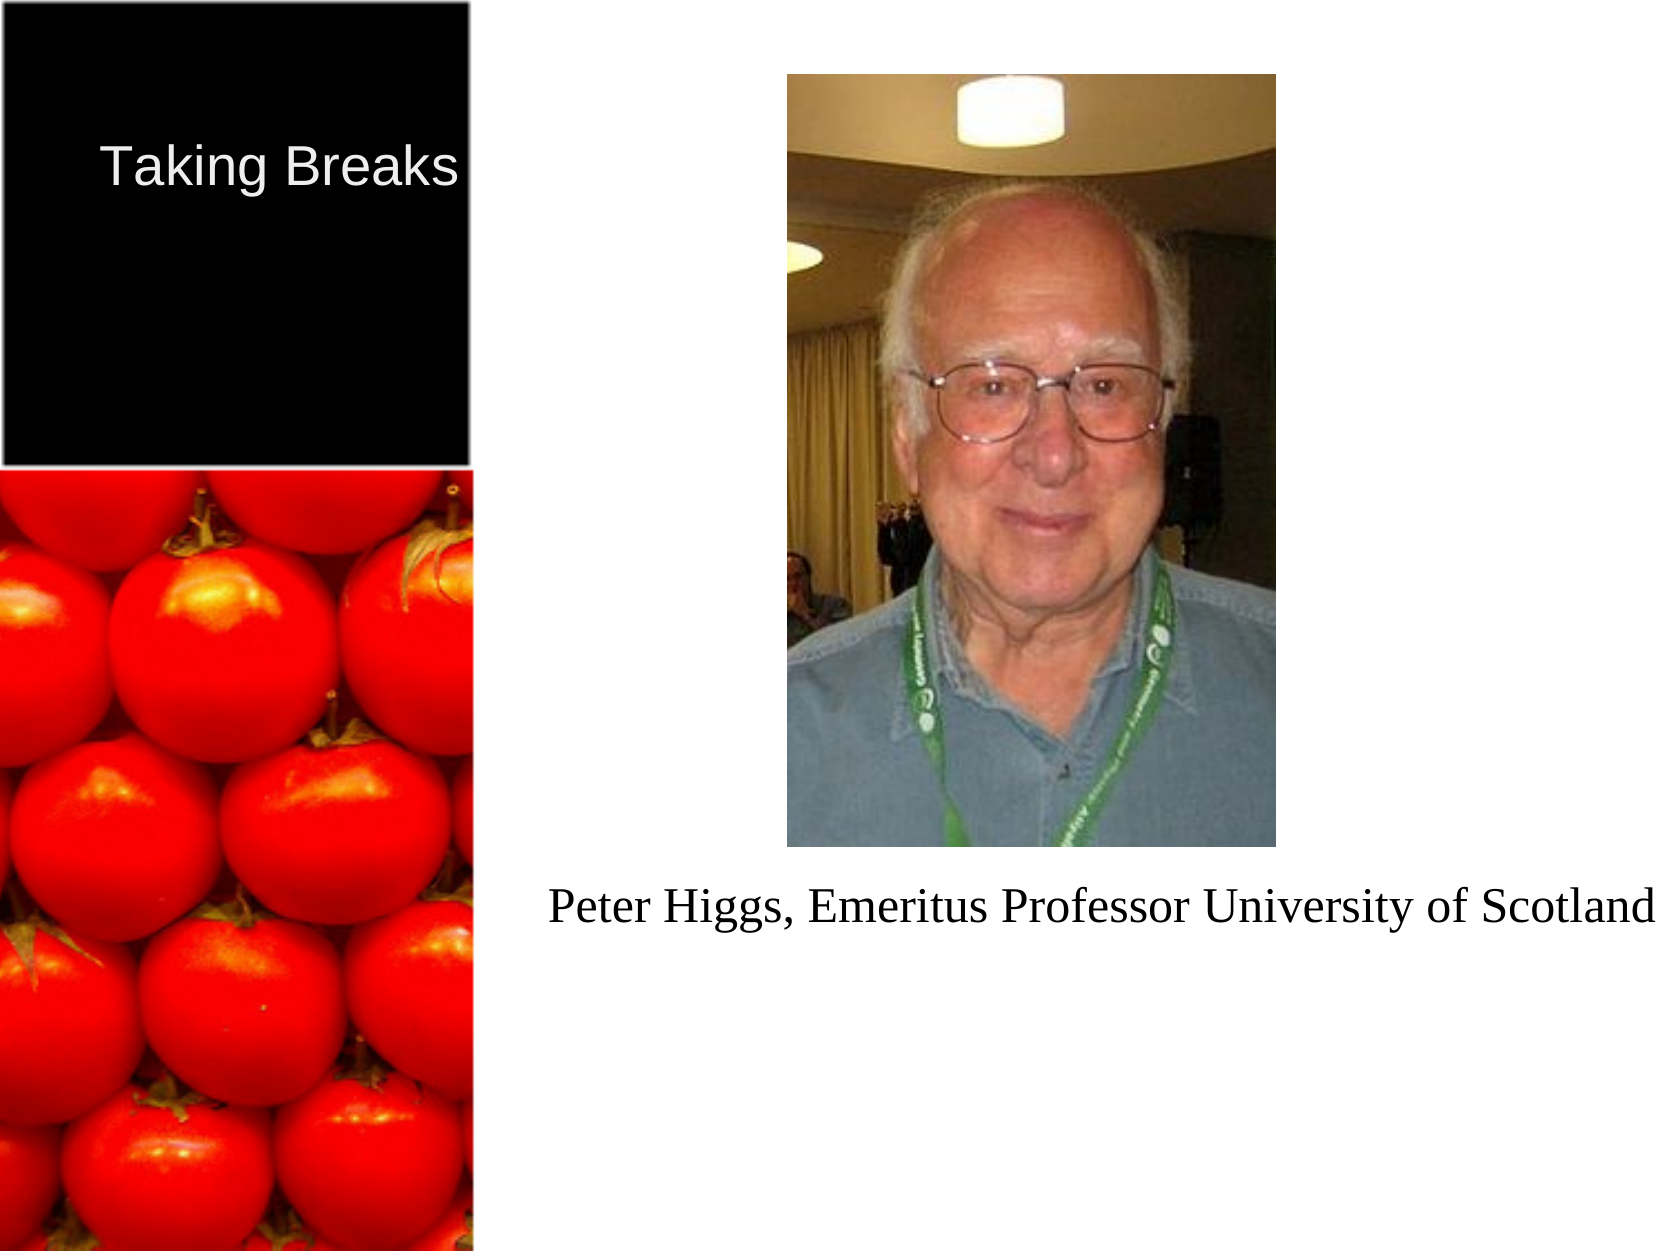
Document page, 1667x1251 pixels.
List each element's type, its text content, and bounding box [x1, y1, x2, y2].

text_box Peter Higgs, Emeritus Professor University of Scotland [533, 864, 1667, 940]
picture [0, 0, 1667, 1251]
text_box Taking Breaks [23, 134, 460, 199]
